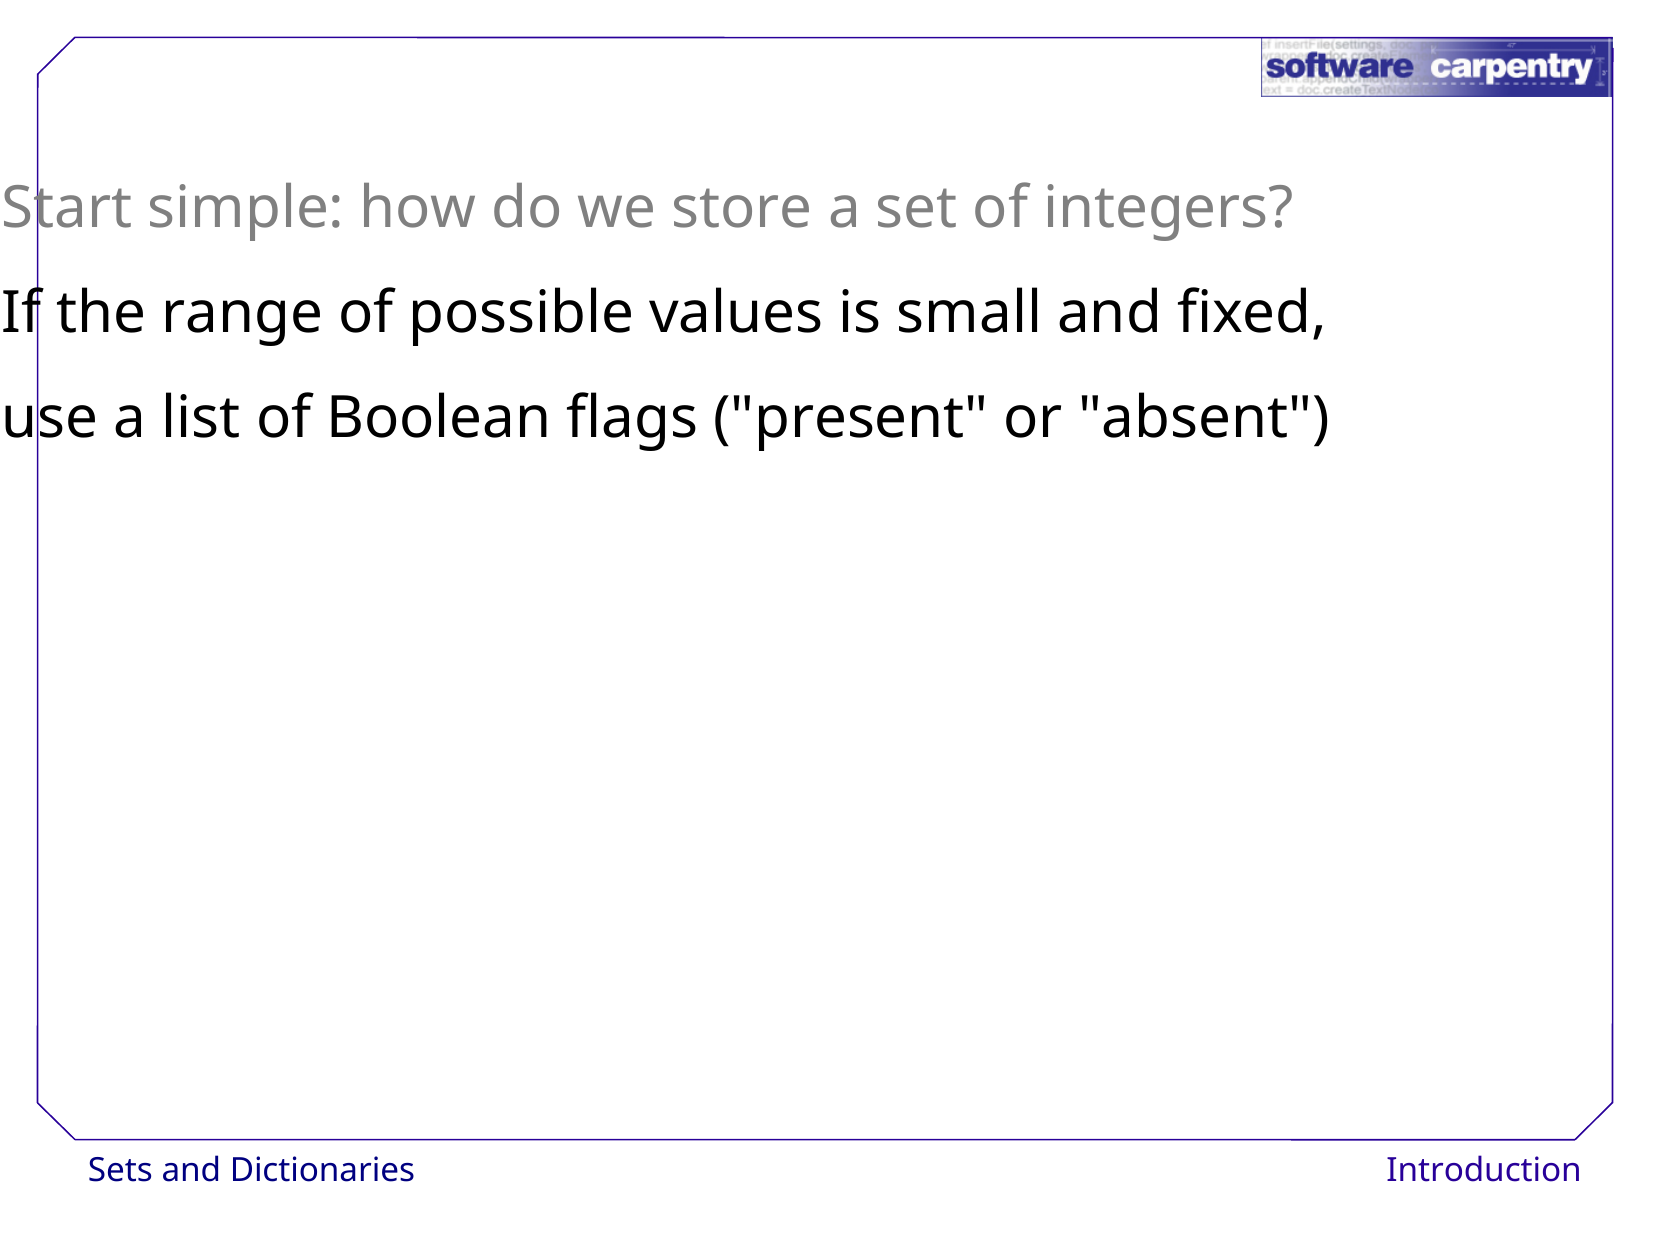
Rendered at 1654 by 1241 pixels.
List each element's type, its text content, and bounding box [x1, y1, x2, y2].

picture [1261, 39, 1613, 97]
text_box Start simple: how do we store a set of integers? If the range of possible values is small and fixed, use a list of Boolean flags ("present" or "absent") [0, 126, 1495, 458]
